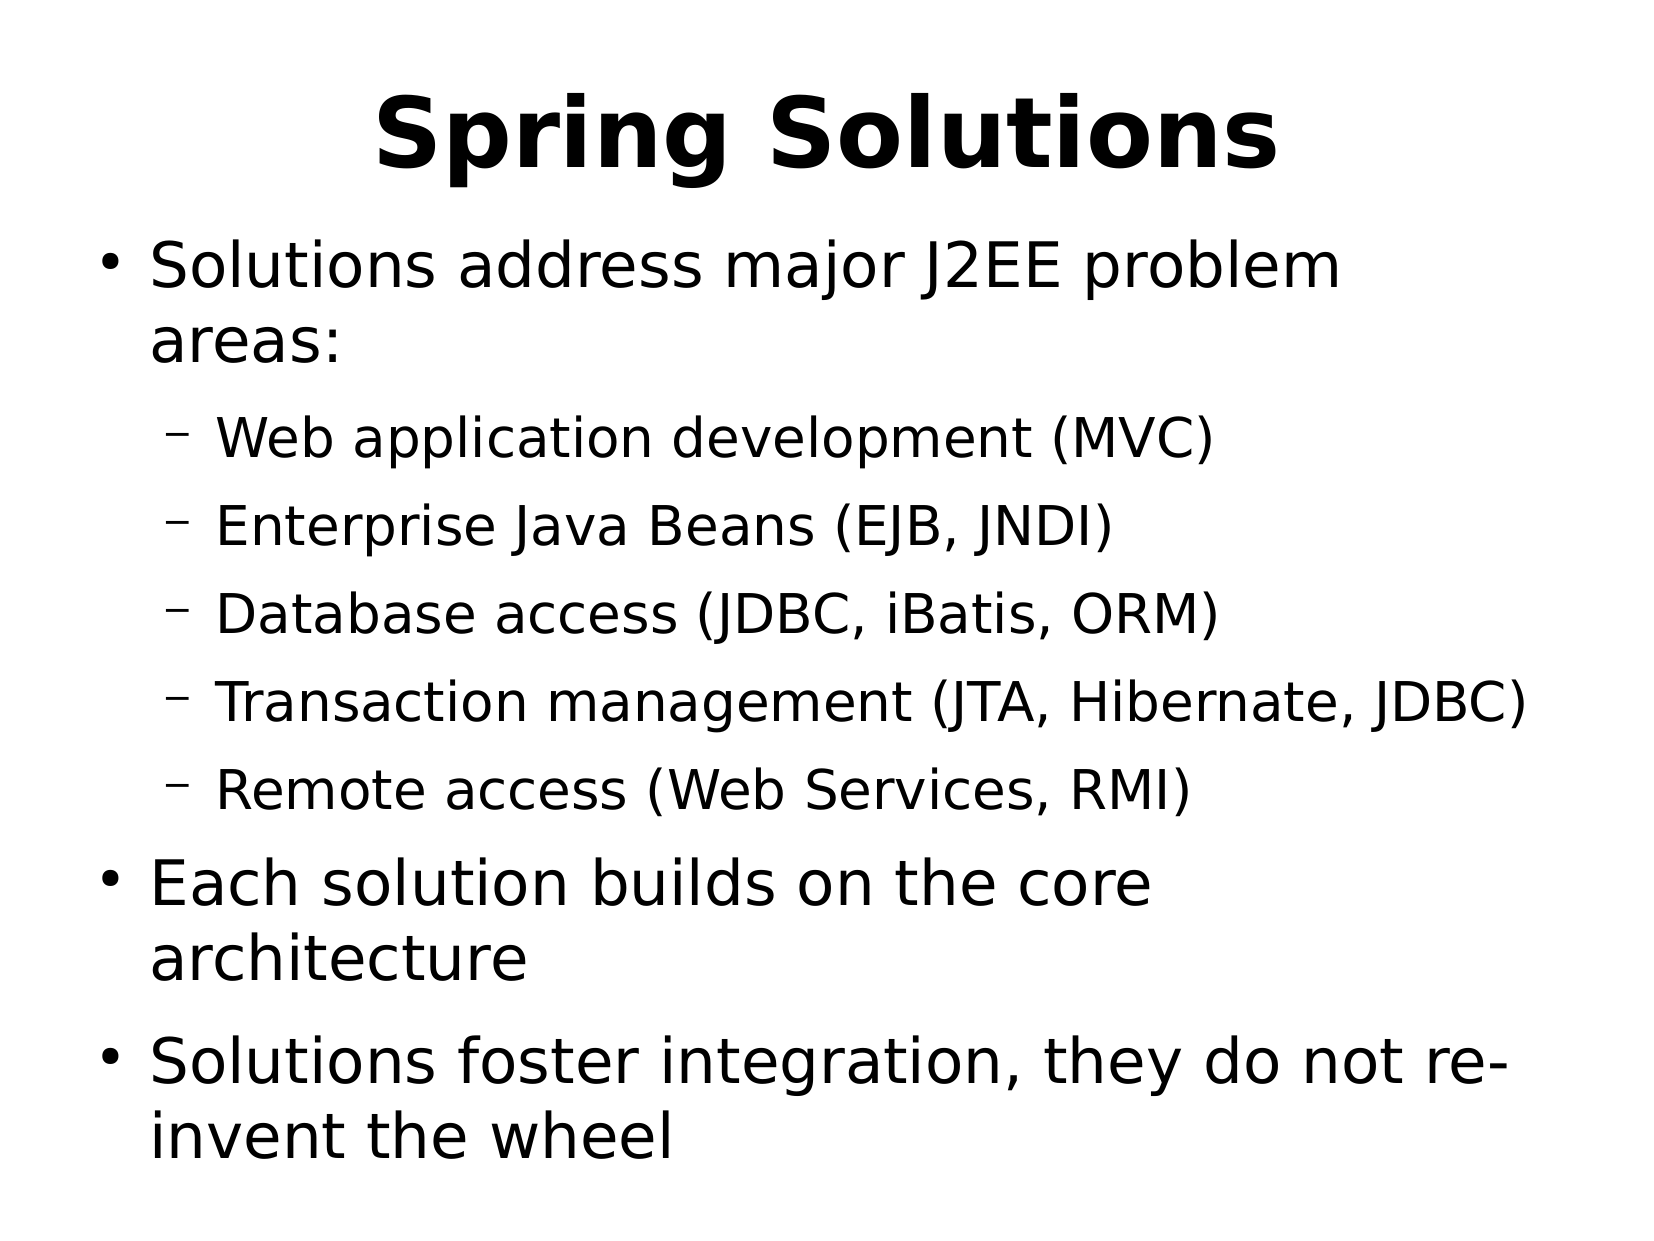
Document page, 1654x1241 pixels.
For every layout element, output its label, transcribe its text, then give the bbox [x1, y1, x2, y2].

list Solutions address major J2EE problem areas: Web application development (MVC) Enterprise Java Beans (EJB, JNDI) Database access (JDBC, iBatis, ORM) Transaction management (JTA, Hibernate, JDBC) Remote access (Web Services, RMI) Each solution builds on the core architecture Solutions foster integration, they do not re-invent the wheel [82, 225, 1538, 1186]
title Spring Solutions [82, 49, 1571, 196]
